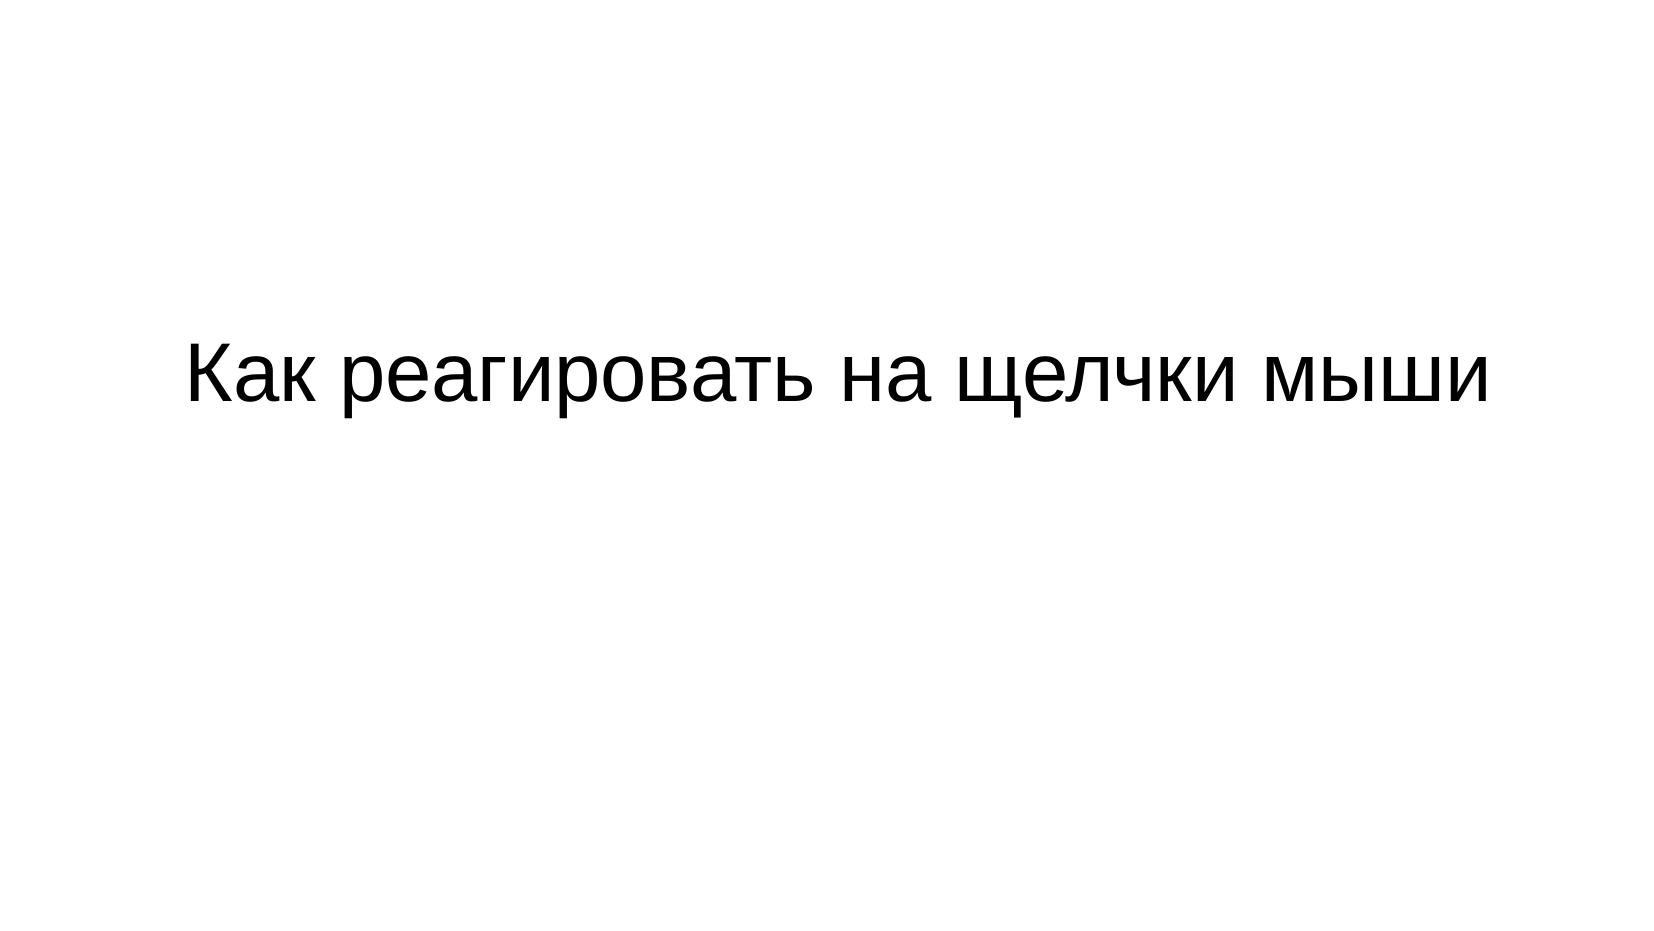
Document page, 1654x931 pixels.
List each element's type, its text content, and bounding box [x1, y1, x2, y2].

title Как реагировать на щелчки мыши [106, 295, 1595, 451]
